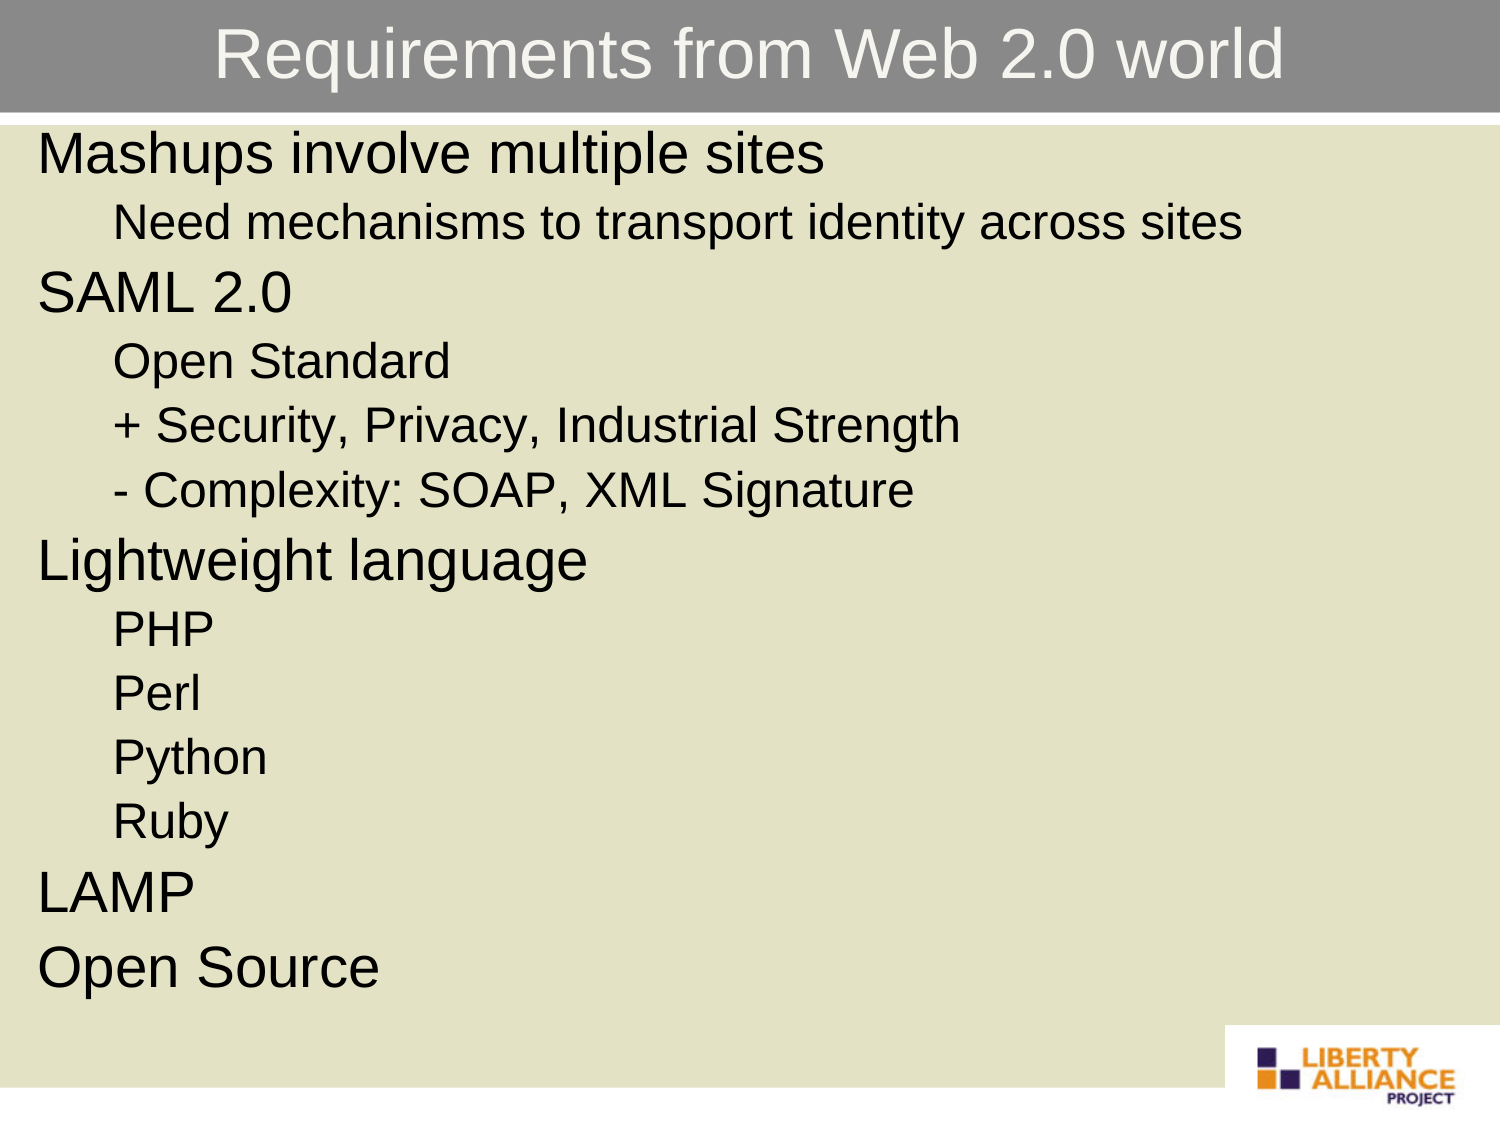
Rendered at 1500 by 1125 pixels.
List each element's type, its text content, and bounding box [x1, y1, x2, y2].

title Requirements from Web 2.0 world [112, 16, 1388, 97]
list Mashups involve multiple sites Need mechanisms to transport identity across sites SAML 2.0 Open Standard + Security, Privacy, Industrial Strength - Complexity: SOAP, XML Signature Lightweight language PHP Perl Python Ruby LAMP Open Source [37, 125, 1463, 1055]
picture [1237, 1027, 1500, 1125]
